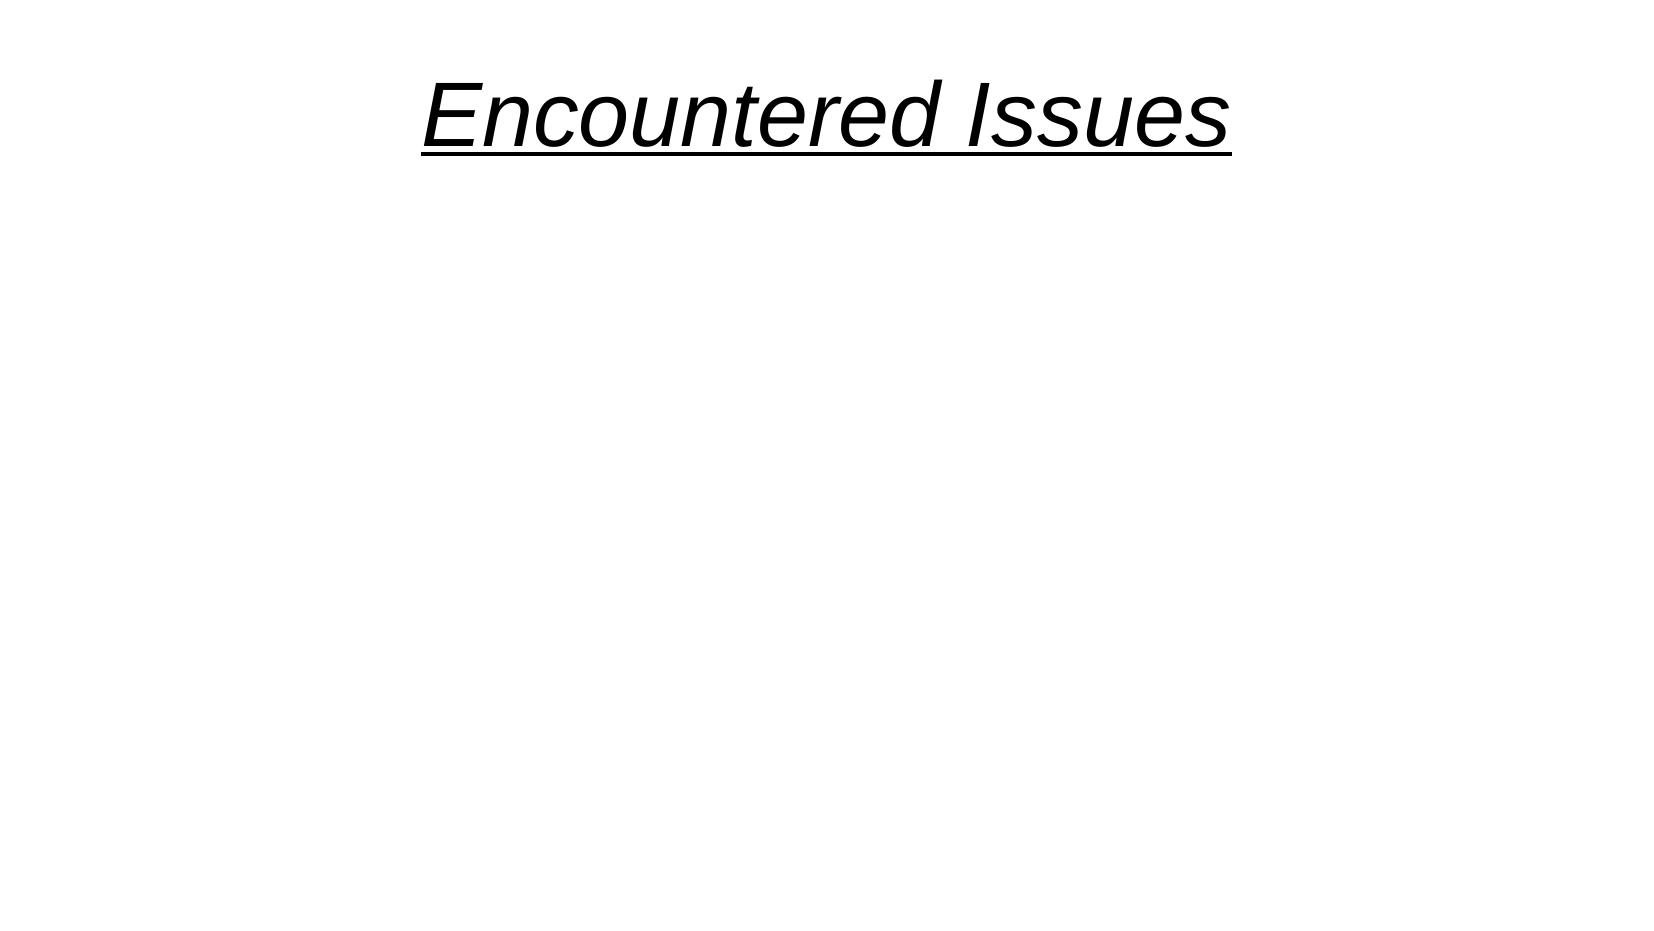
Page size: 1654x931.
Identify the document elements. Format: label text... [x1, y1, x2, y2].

title Encountered Issues [82, 37, 1571, 193]
